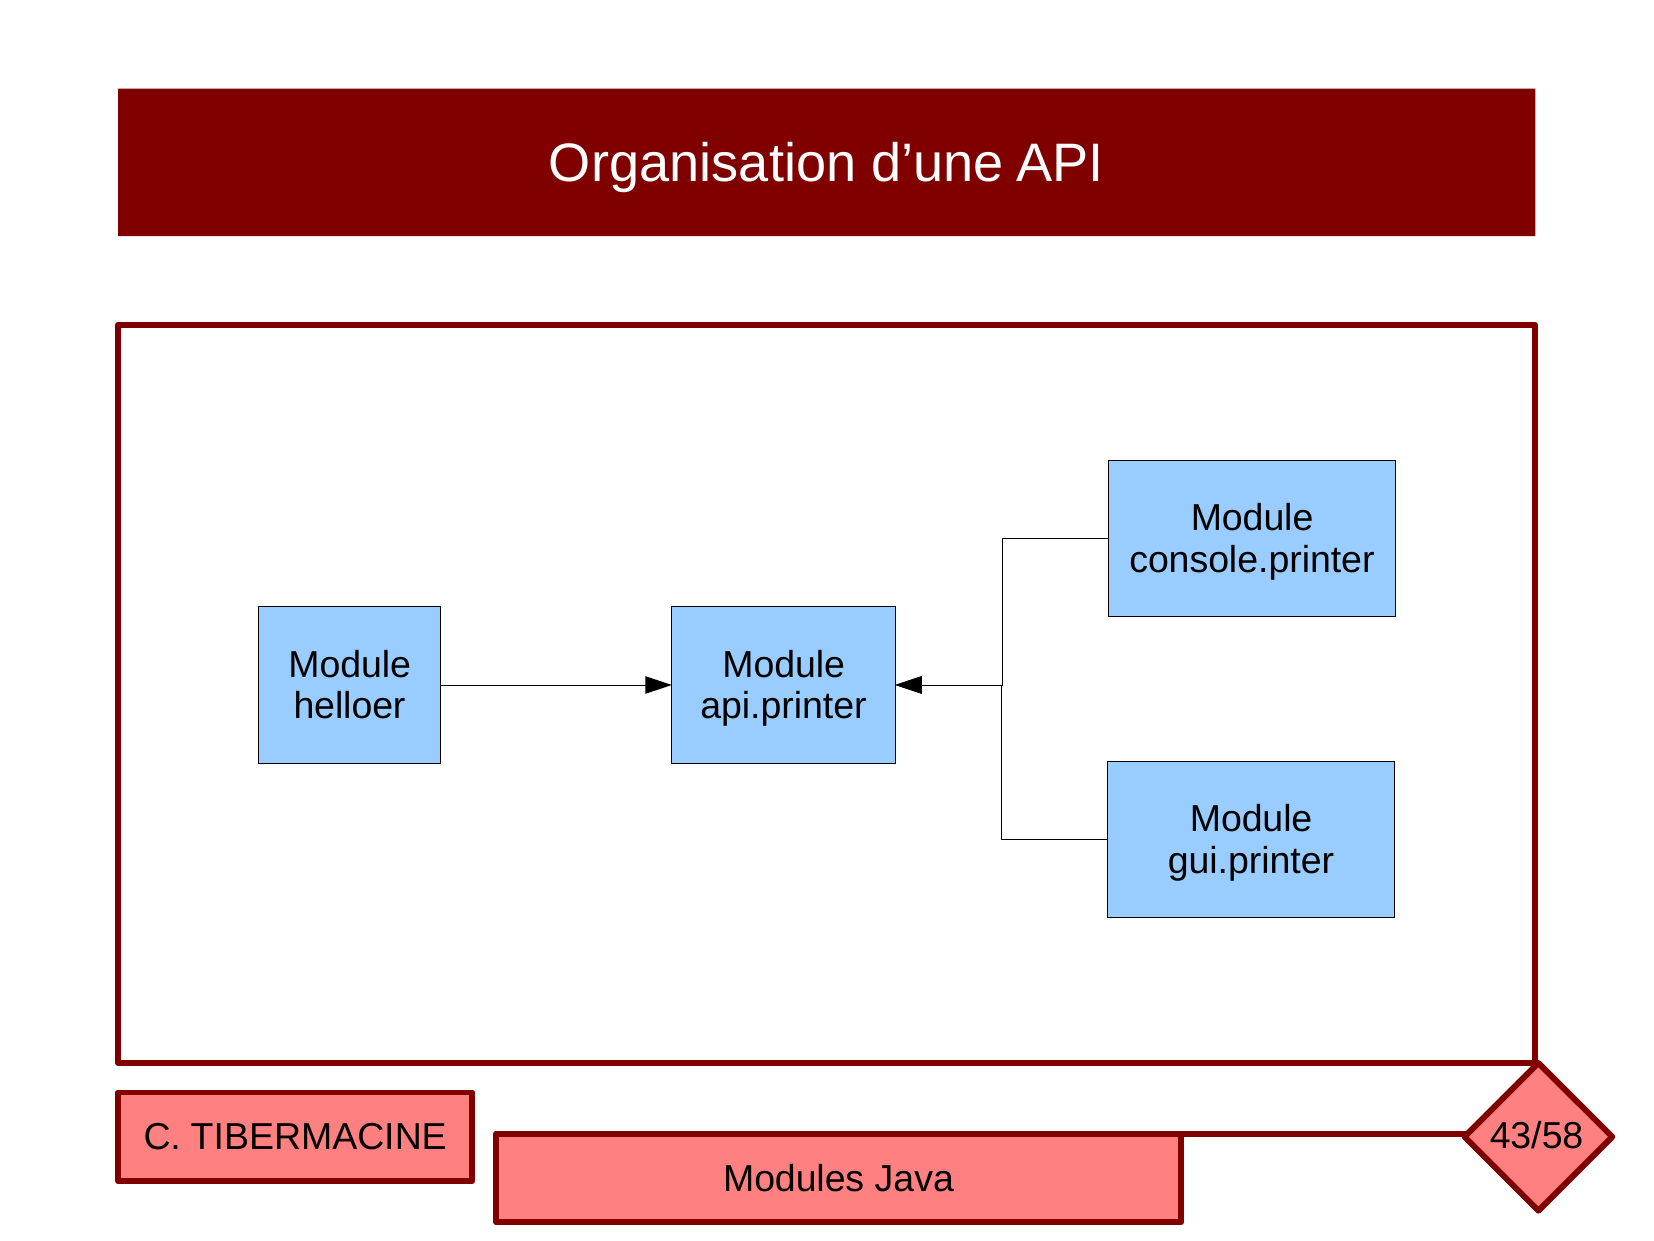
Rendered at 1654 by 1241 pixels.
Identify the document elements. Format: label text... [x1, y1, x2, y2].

text_box Module gui.printer [1107, 761, 1395, 918]
text_box [1491, 1164, 1586, 1211]
text_box Organisation d’une API [118, 88, 1536, 237]
text_box Module api.printer [671, 606, 896, 764]
text_box [1464, 1126, 1475, 1148]
text_box C. TIBERMACINE [118, 1092, 473, 1182]
text_box [1494, 1062, 1583, 1107]
text_box Module console.printer [1108, 460, 1396, 617]
text_box [118, 324, 1536, 1063]
text_box Modules Java [496, 1133, 1182, 1223]
text_box Module helloer [258, 606, 441, 764]
text_box <numéro>/58 [1475, 1107, 1654, 1164]
